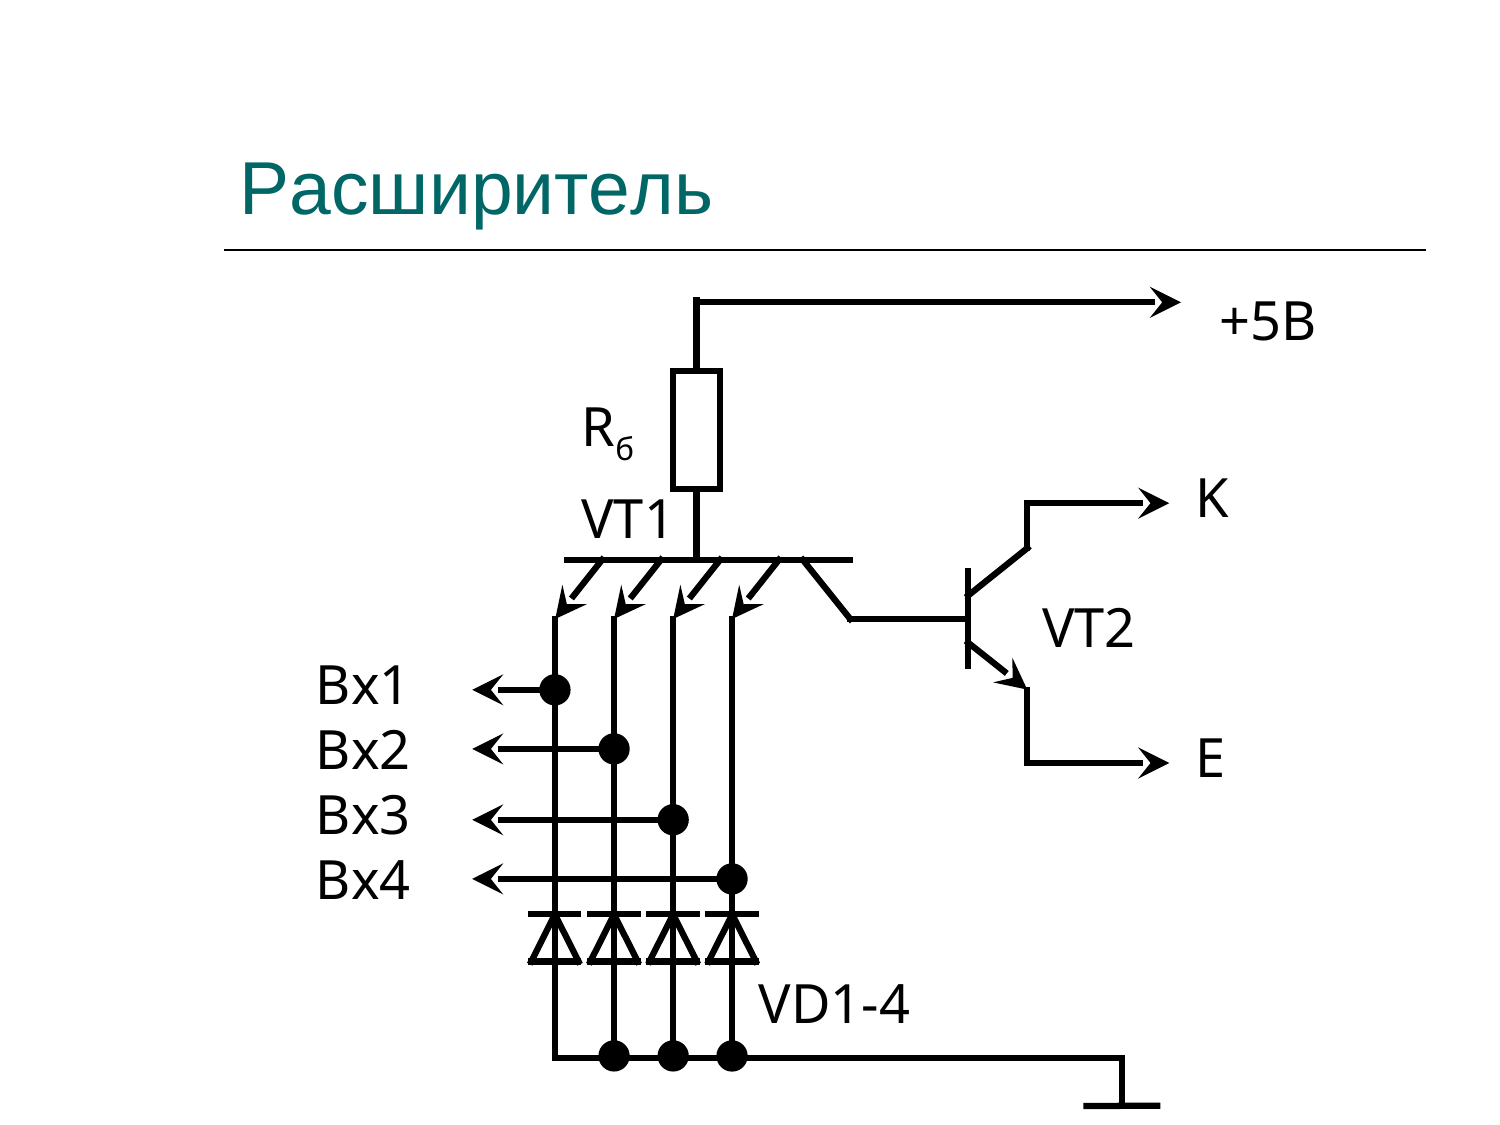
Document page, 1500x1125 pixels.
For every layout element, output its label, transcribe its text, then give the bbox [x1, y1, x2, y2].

text_box Вх1 Вх2 Вх3 Вх4 [301, 642, 455, 918]
title Расширитель [224, 7, 1425, 237]
text_box K [1180, 455, 1335, 537]
text_box VT2 [1027, 585, 1181, 667]
text_box VD1-4 [743, 961, 1016, 1042]
text_box +5В [1204, 278, 1359, 360]
text_box VT1 [566, 477, 721, 558]
text_box [673, 370, 721, 477]
text_box Rб [566, 385, 674, 475]
text_box E [1180, 715, 1335, 797]
